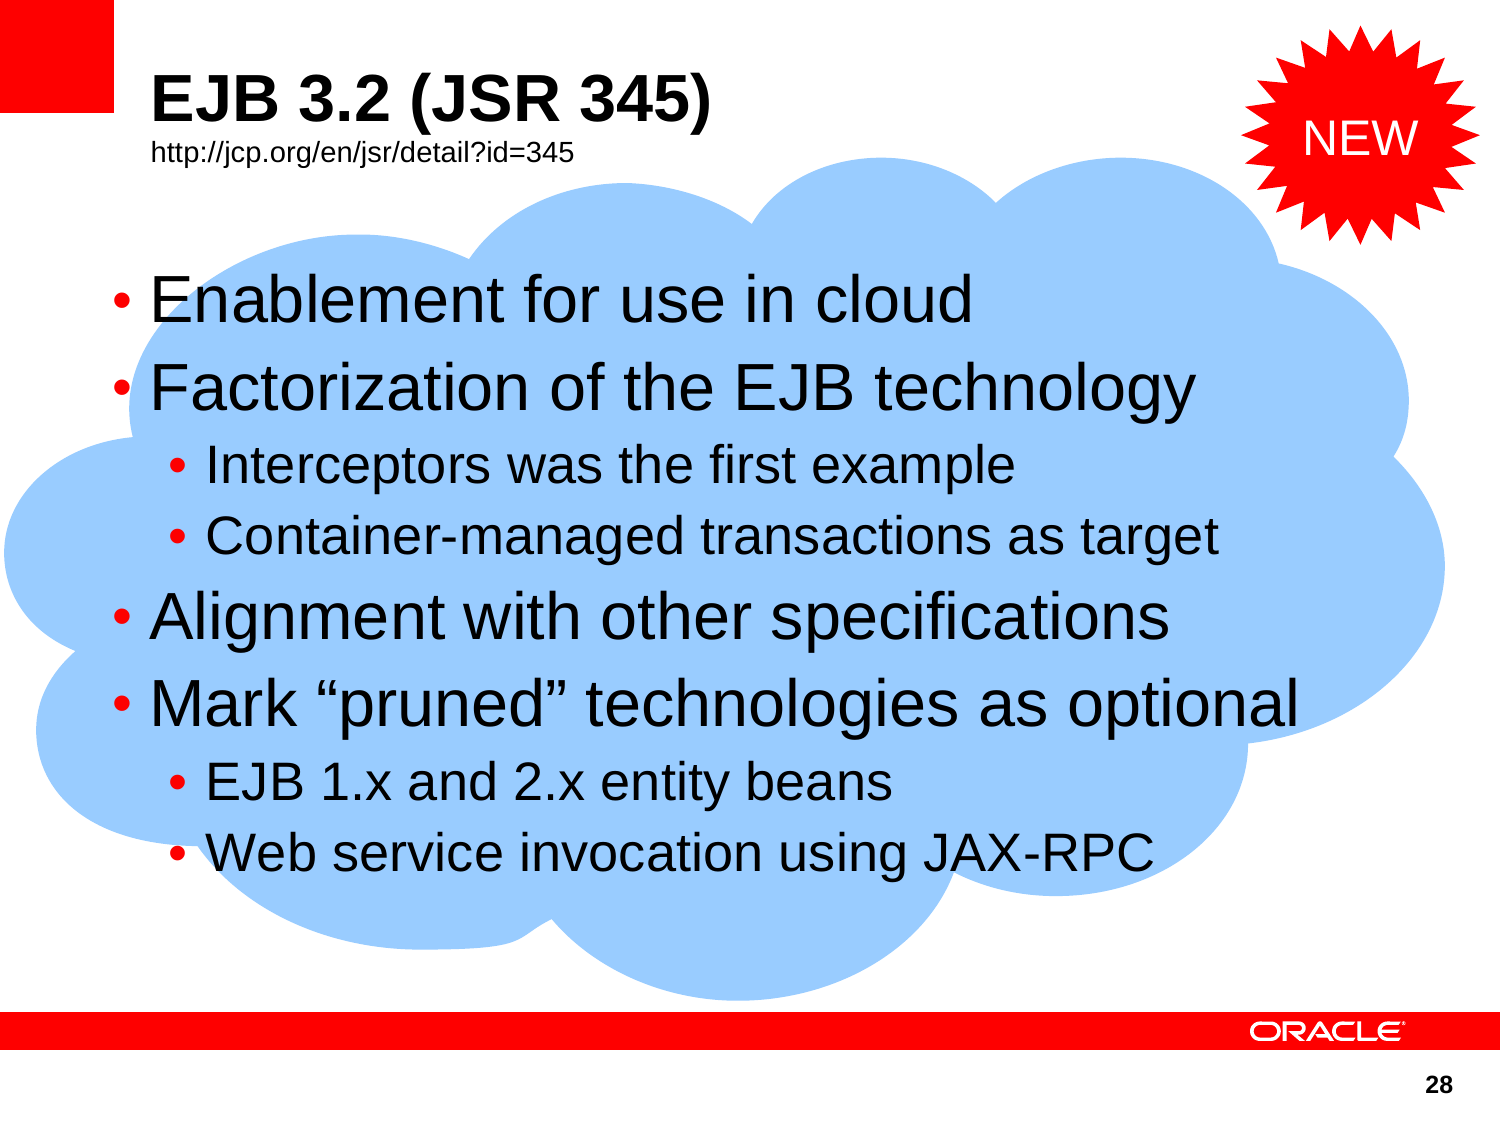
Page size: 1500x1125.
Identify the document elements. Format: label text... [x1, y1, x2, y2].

text_box NEW [1240, 25, 1480, 245]
picture [0, 0, 114, 113]
text_box [240, 193, 1279, 262]
list Enablement for use in cloud Factorization of the EJB technology Interceptors was the first example Container-managed transactions as target Alignment with other specifications Mark “pruned” technologies as optional EJB 1.x and 2.x entity beans Web service invocation using JAX-RPC [112, 262, 1463, 1005]
picture [0, 1012, 1500, 1050]
text_box [4, 440, 112, 832]
title EJB 3.2 (JSR 345) http://jcp.org/en/jsr/detail?id=345 [135, 37, 1328, 193]
